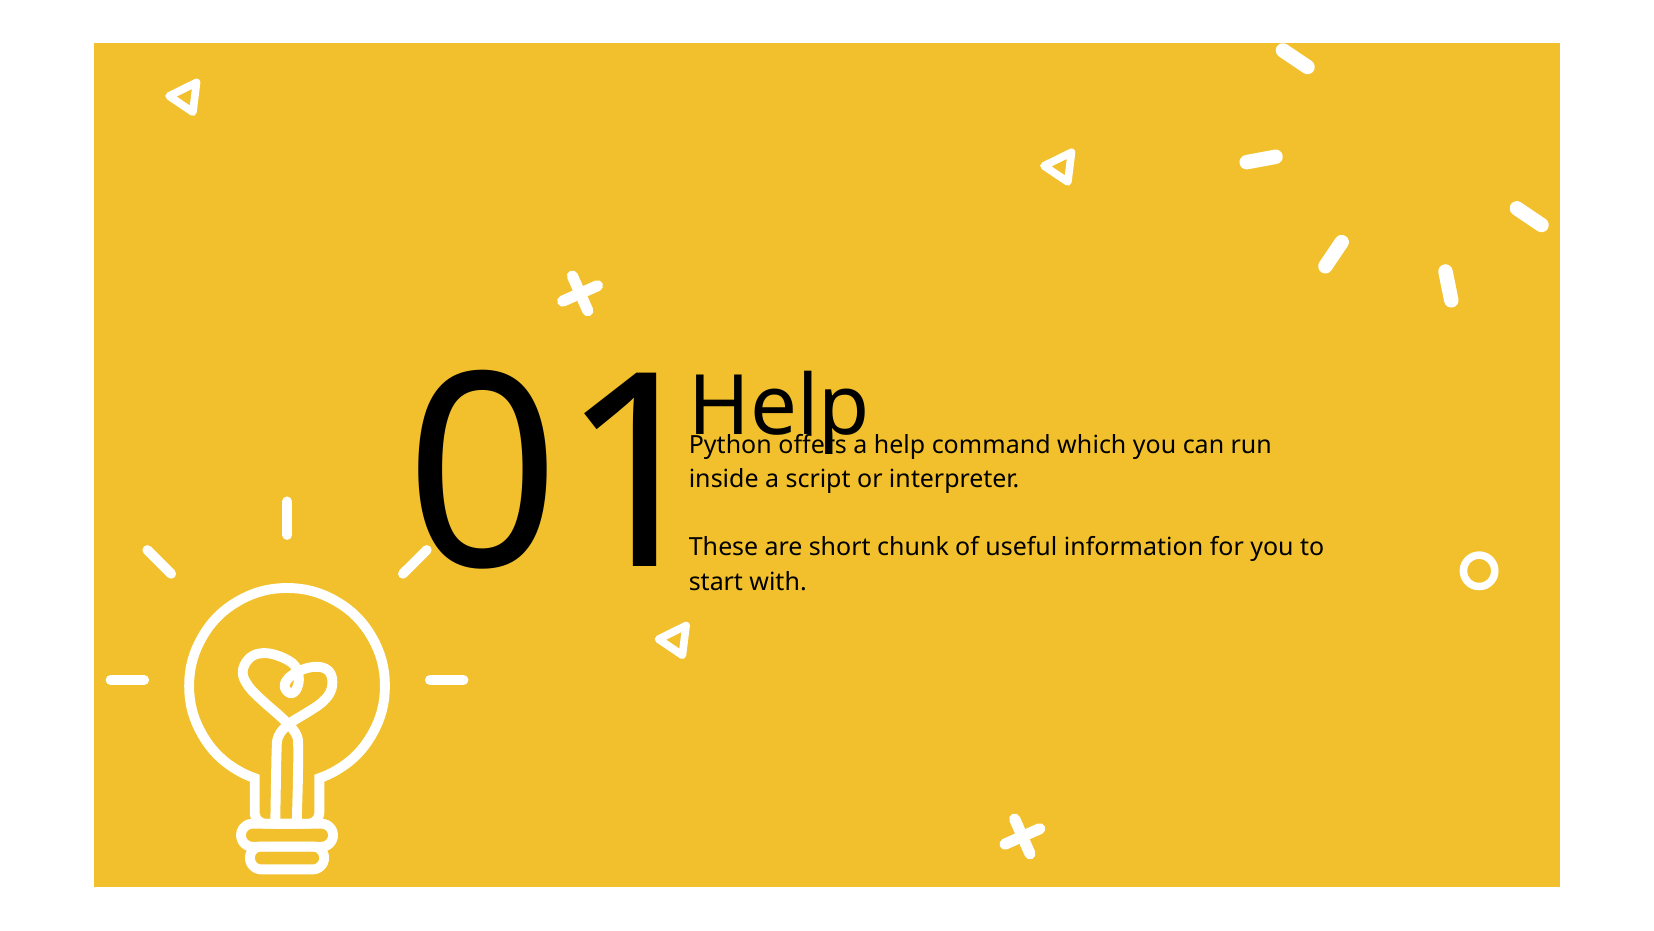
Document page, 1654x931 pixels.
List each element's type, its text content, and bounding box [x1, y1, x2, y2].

text_box Python offers a help command which you can run inside a script or interpreter. These are short chunk of useful information for you to start with. [751, 446, 1349, 578]
title Help [751, 345, 1409, 459]
title 01 [405, 276, 751, 646]
